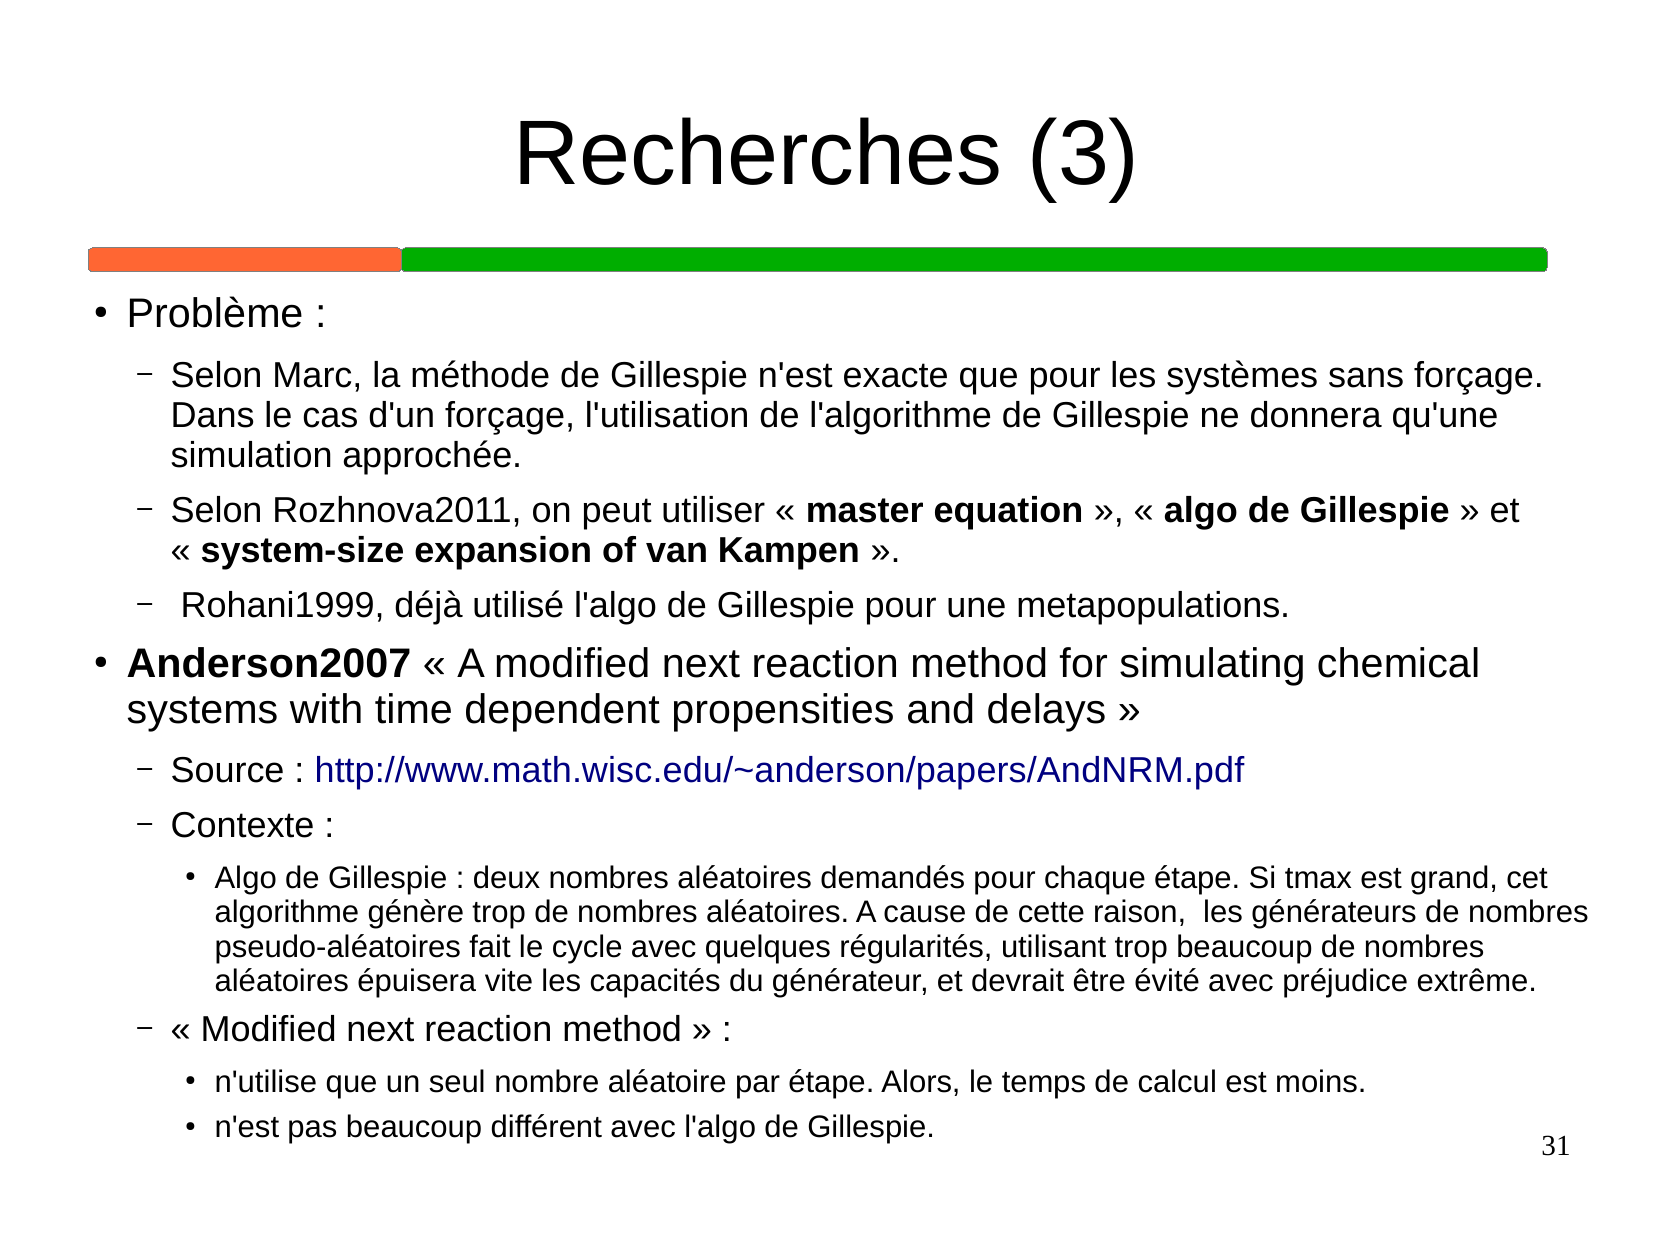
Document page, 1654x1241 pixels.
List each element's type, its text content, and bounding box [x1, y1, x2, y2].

text_box [88, 247, 1548, 272]
list Problème : Selon Marc, la méthode de Gillespie n'est exacte que pour les systèmes sans forçage. Dans le cas d'un forçage, l'utilisation de l'algorithme de Gillespie ne donnera qu'une simulation approchée. Selon Rozhnova2011, on peut utiliser « master equation », « algo de Gillespie » et « system-size expansion of van Kampen ». Rohani1999, déjà utilisé l'algo de Gillespie pour une metapopulations. Anderson2007 « A modified next reaction method for simulating chemical systems with time dependent propensities and delays » Source : http://www.math.wisc.edu/~anderson/papers/AndNRM.pdf Contexte : Algo de Gillespie : deux nombres aléatoires demandés pour chaque étape. Si tmax est grand, cet algorithme génère trop de nombres aléatoires. A cause de cette raison, les générateurs de nombres pseudo-aléatoires fait le cycle avec quelques régularités, utilisant trop beaucoup de nombres aléatoires épuisera vite les capacités du générateur, et devrait être évité avec préjudice extrême. « Modified next reaction method » : n'utilise que un seul nombre aléatoire par étape. Alors, le temps de calcul est moins. n'est pas beaucoup différent avec l'algo de Gillespie. [82, 290, 1595, 1182]
title Recherches (3) [82, 49, 1571, 257]
